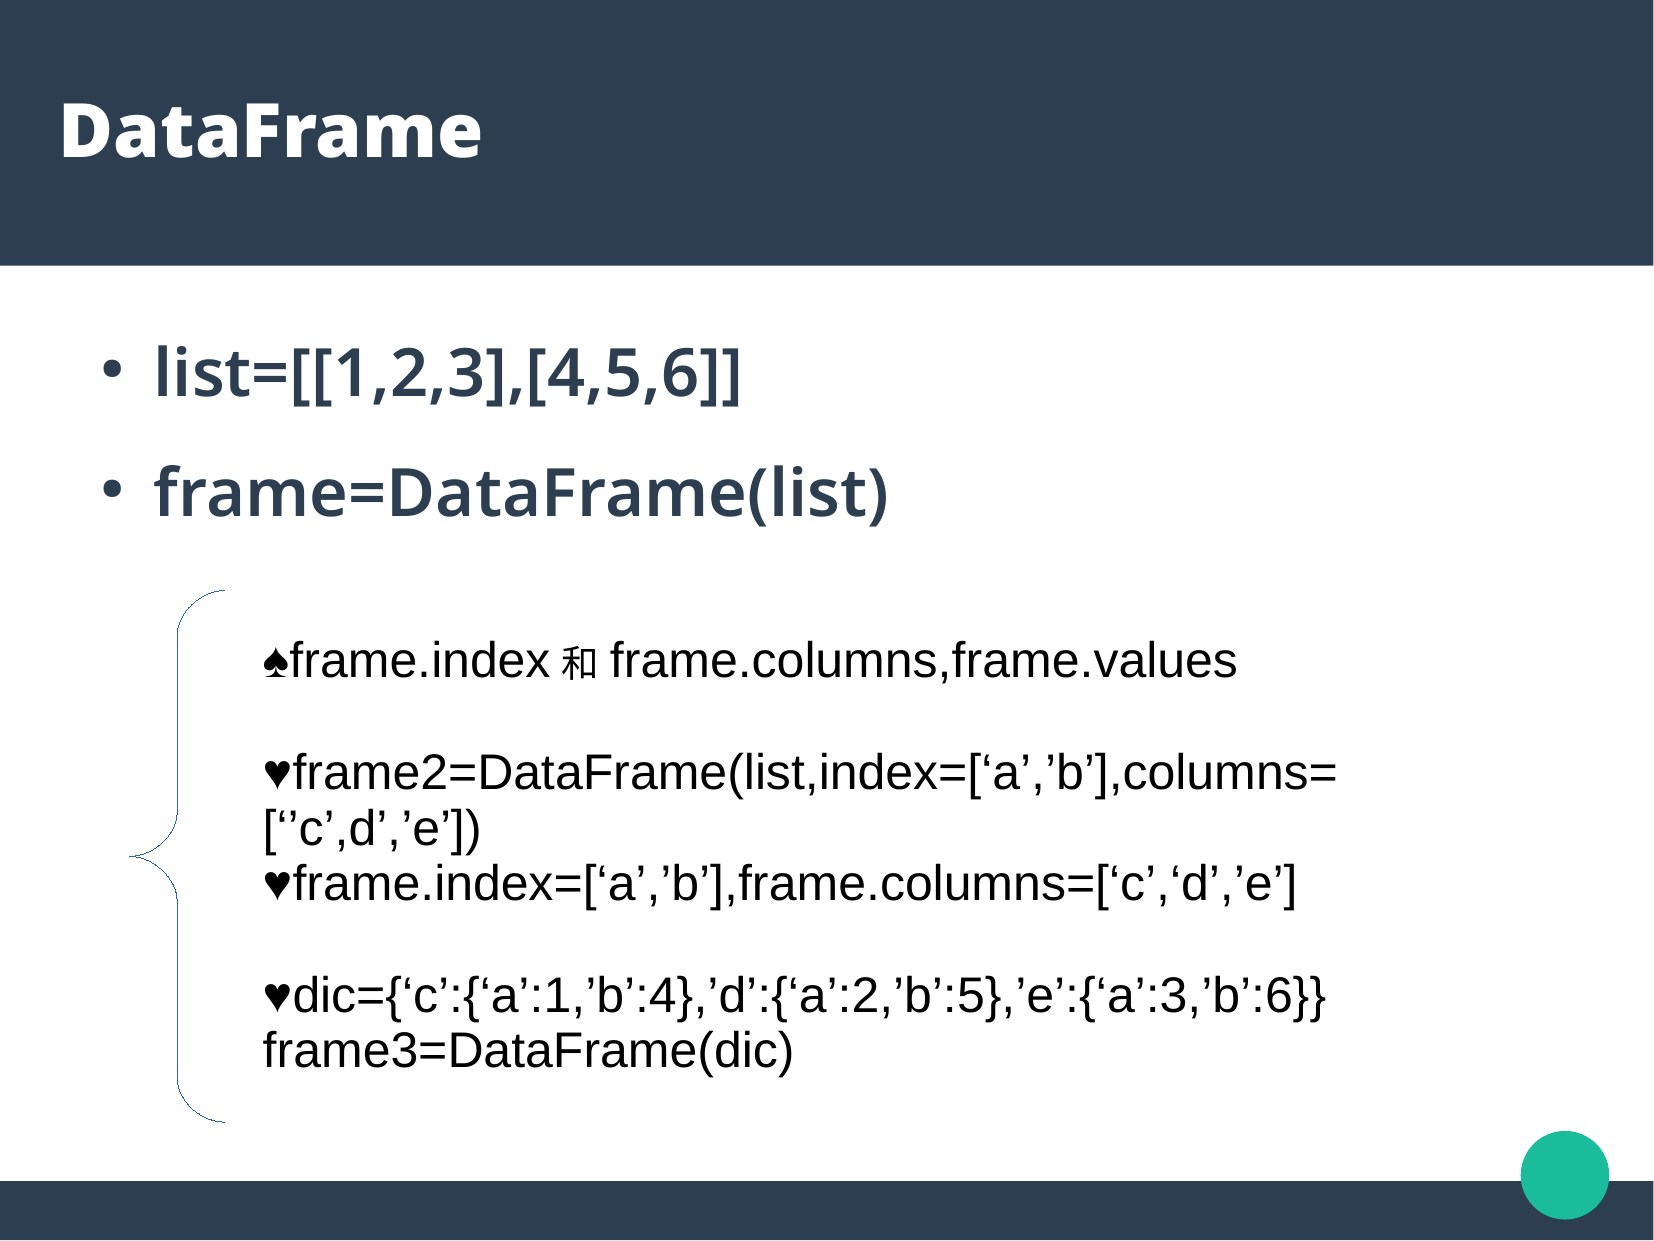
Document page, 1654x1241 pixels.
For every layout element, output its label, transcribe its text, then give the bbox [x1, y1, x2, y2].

text_box ♠frame.index和frame.columns,frame.values ♥frame2=DataFrame(list,index=[‘a’,’b’],columns=[‘’c’,d’,’e’]) ♥frame.index=[‘a’,’b’],frame.columns=[‘c’,‘d’,’e’] ♥dic={‘c’:{‘a’:1,’b’:4},’d’:{‘a’:2,’b’:5},’e’:{‘a’:3,’b’:6}} frame3=DataFrame(dic) [248, 624, 1359, 1087]
list list=[[1,2,3],[4,5,6]] frame=DataFrame(list) [82, 324, 1619, 1152]
title DataFrame [59, 49, 1595, 207]
